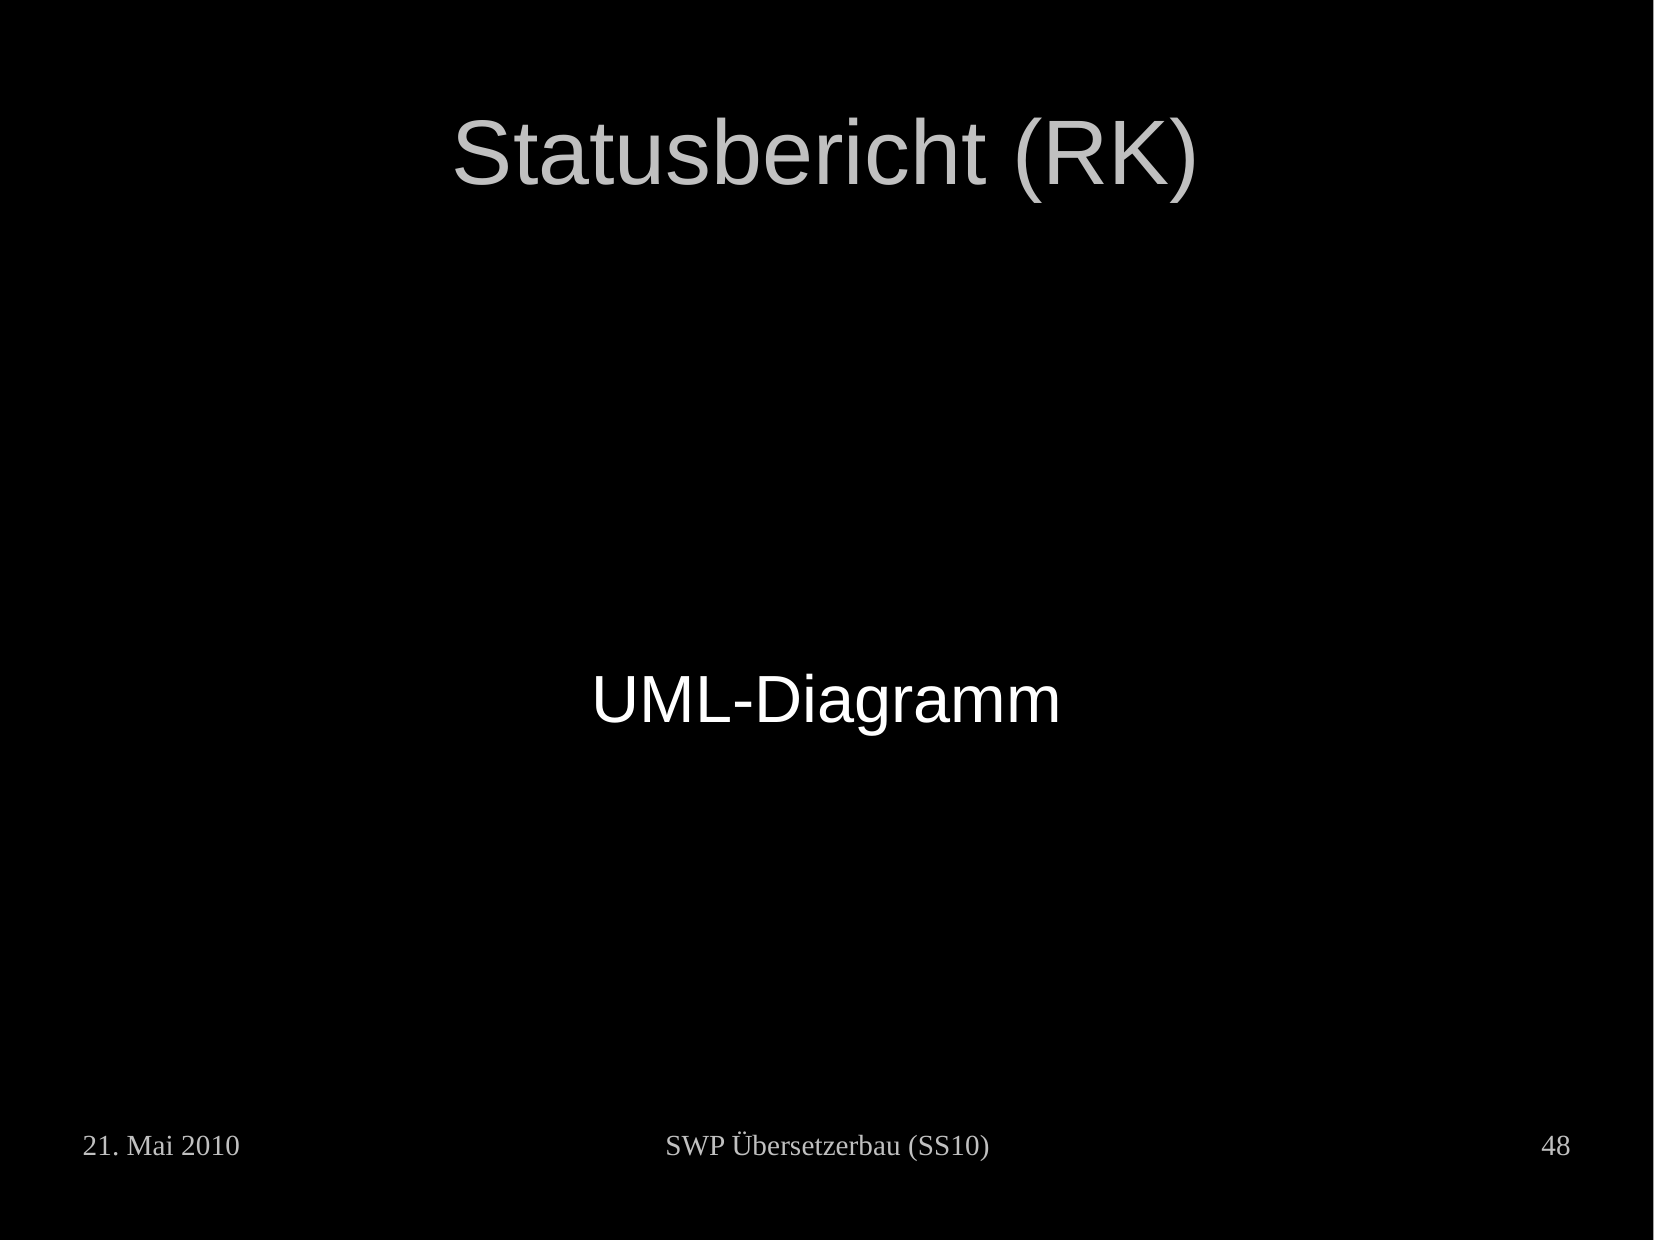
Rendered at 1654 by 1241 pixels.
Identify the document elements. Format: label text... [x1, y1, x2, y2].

title Statusbericht (RK) [82, 49, 1571, 257]
subtitle UML-Diagramm [82, 297, 1571, 1102]
